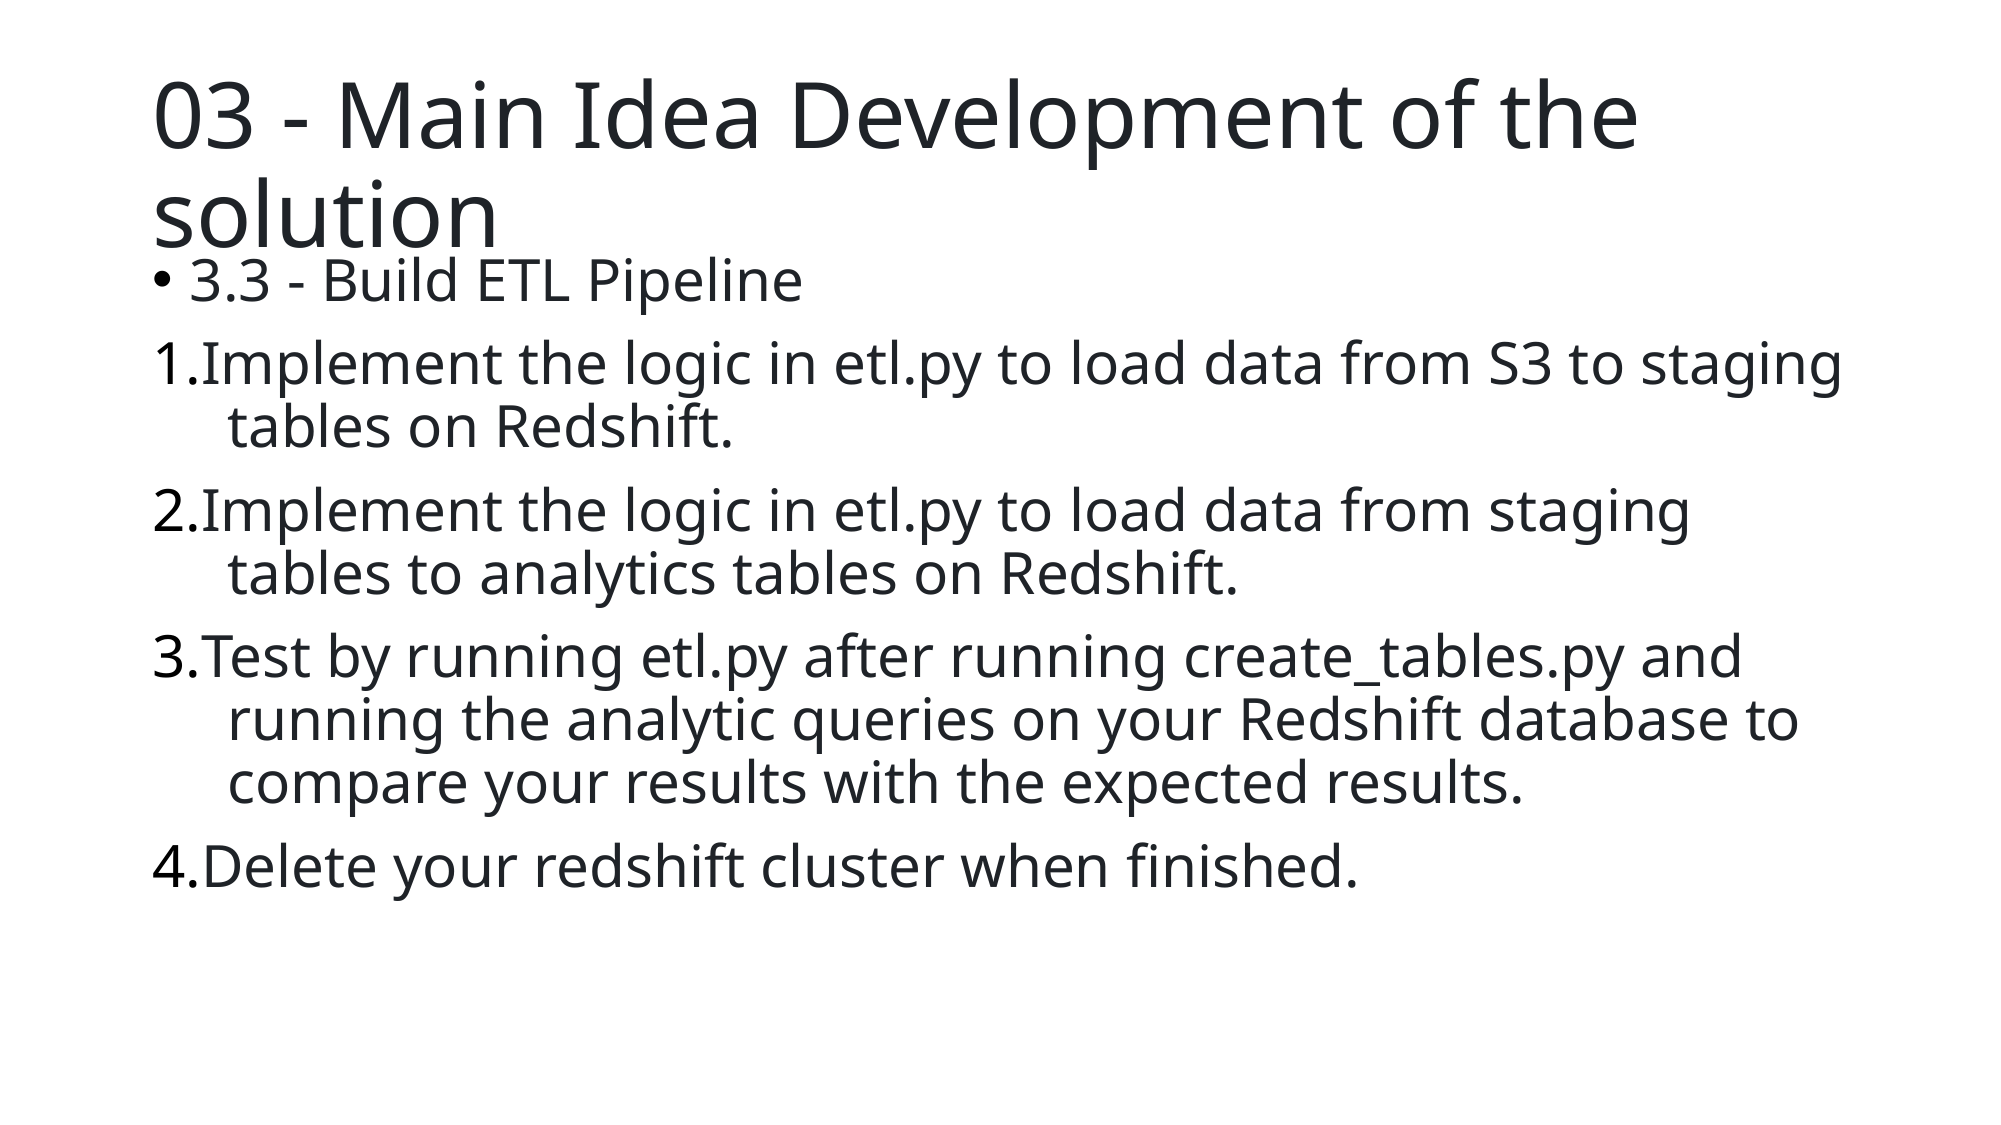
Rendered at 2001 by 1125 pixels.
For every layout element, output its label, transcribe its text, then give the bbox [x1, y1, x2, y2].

list 3.3 - Build ETL Pipeline Implement the logic in etl.py to load data from S3 to staging tables on Redshift. Implement the logic in etl.py to load data from staging tables to analytics tables on Redshift. Test by running etl.py after running create_tables.py and running the analytic queries on your Redshift database to compare your results with the expected results. Delete your redshift cluster when finished. [137, 243, 1863, 1014]
title 03 - Main Idea Development of the solution [137, 59, 1863, 243]
